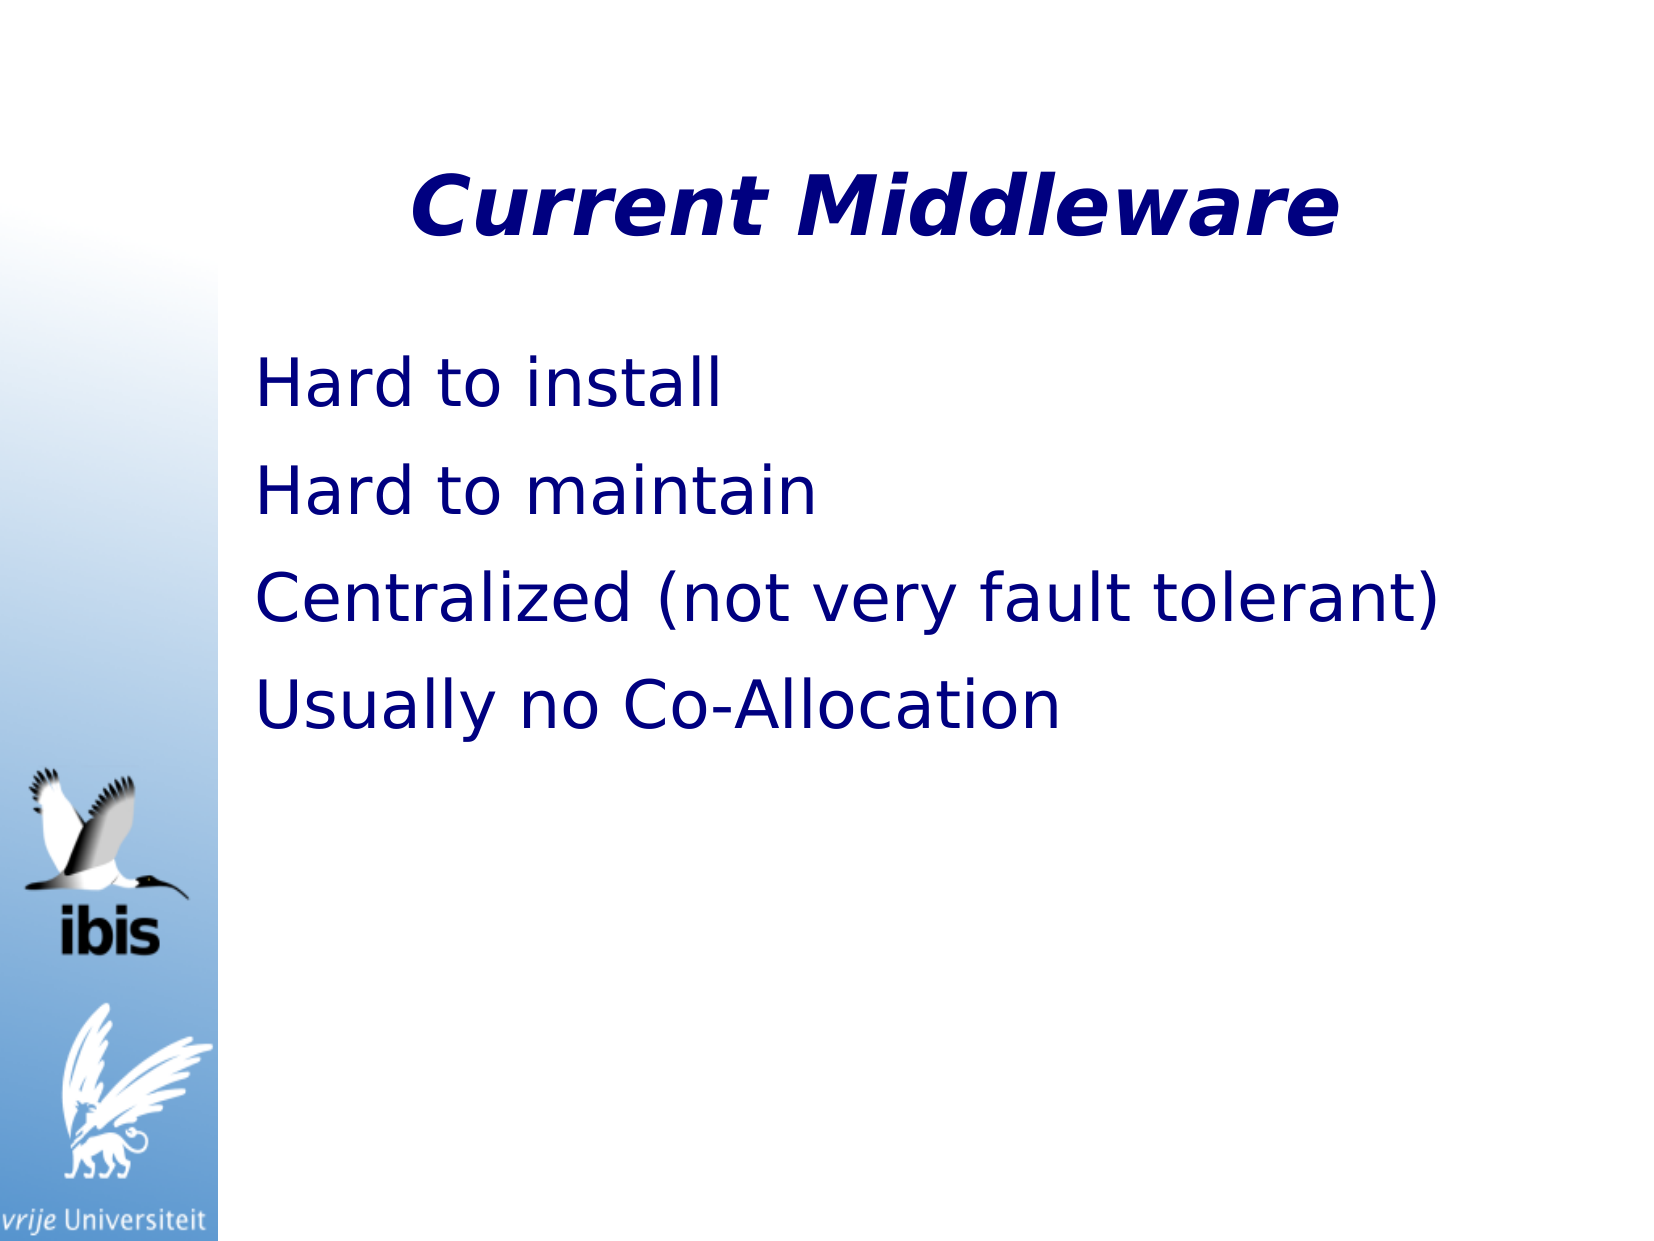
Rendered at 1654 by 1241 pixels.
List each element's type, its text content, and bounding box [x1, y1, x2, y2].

list Hard to install Hard to maintain Centralized (not very fault tolerant) Usually no Co-Allocation [236, 344, 1534, 1196]
picture [0, 0, 218, 1241]
title Current Middleware [219, 102, 1534, 311]
